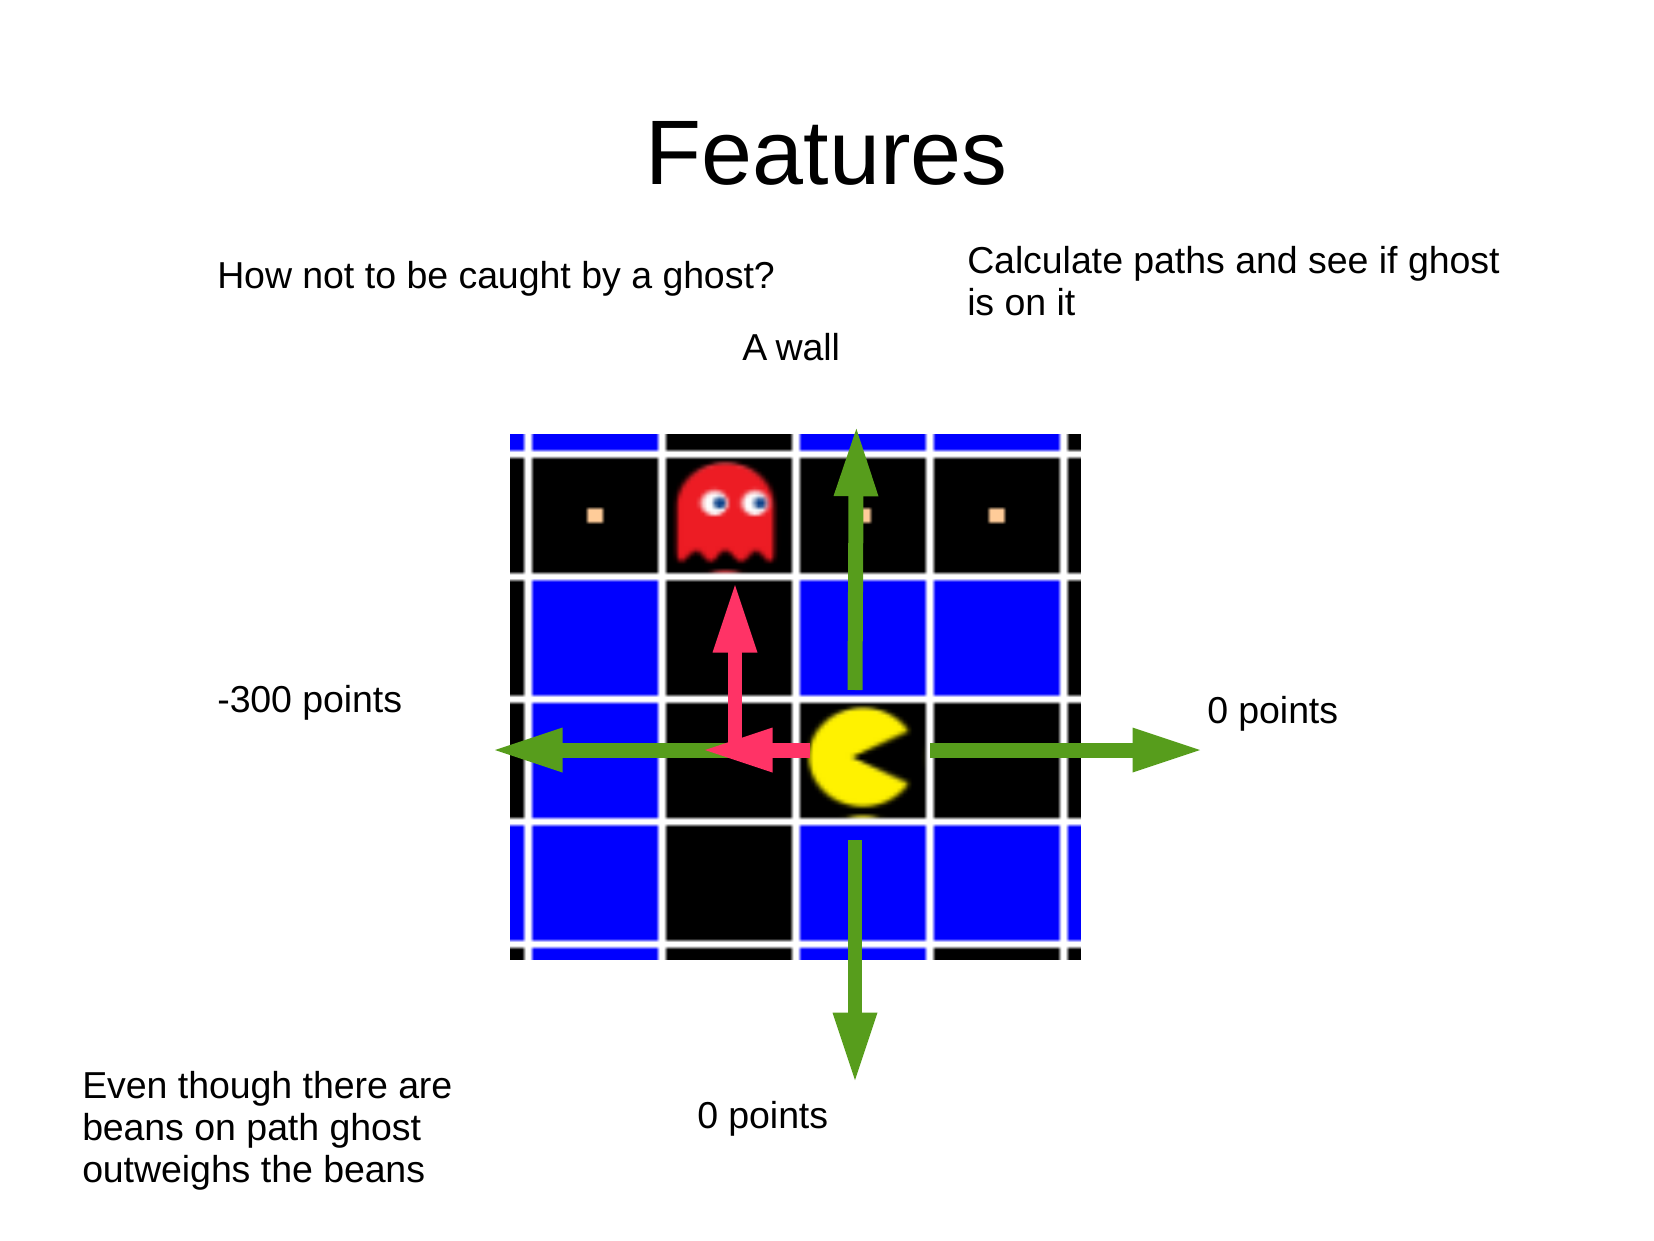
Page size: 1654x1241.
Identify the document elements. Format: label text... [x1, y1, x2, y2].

text_box 0 points [675, 1080, 1021, 1152]
title Features [82, 49, 1571, 257]
picture [510, 434, 1081, 961]
text_box 0 points [1185, 675, 1471, 747]
text_box Calculate paths and see if ghost is on it [945, 225, 1531, 339]
text_box Even though there are beans on path ghost outweighs the beans [60, 1050, 586, 1206]
text_box A wall [720, 311, 961, 384]
text_box -300 points [195, 663, 496, 736]
text_box How not to be caught by a ghost? [195, 240, 916, 312]
